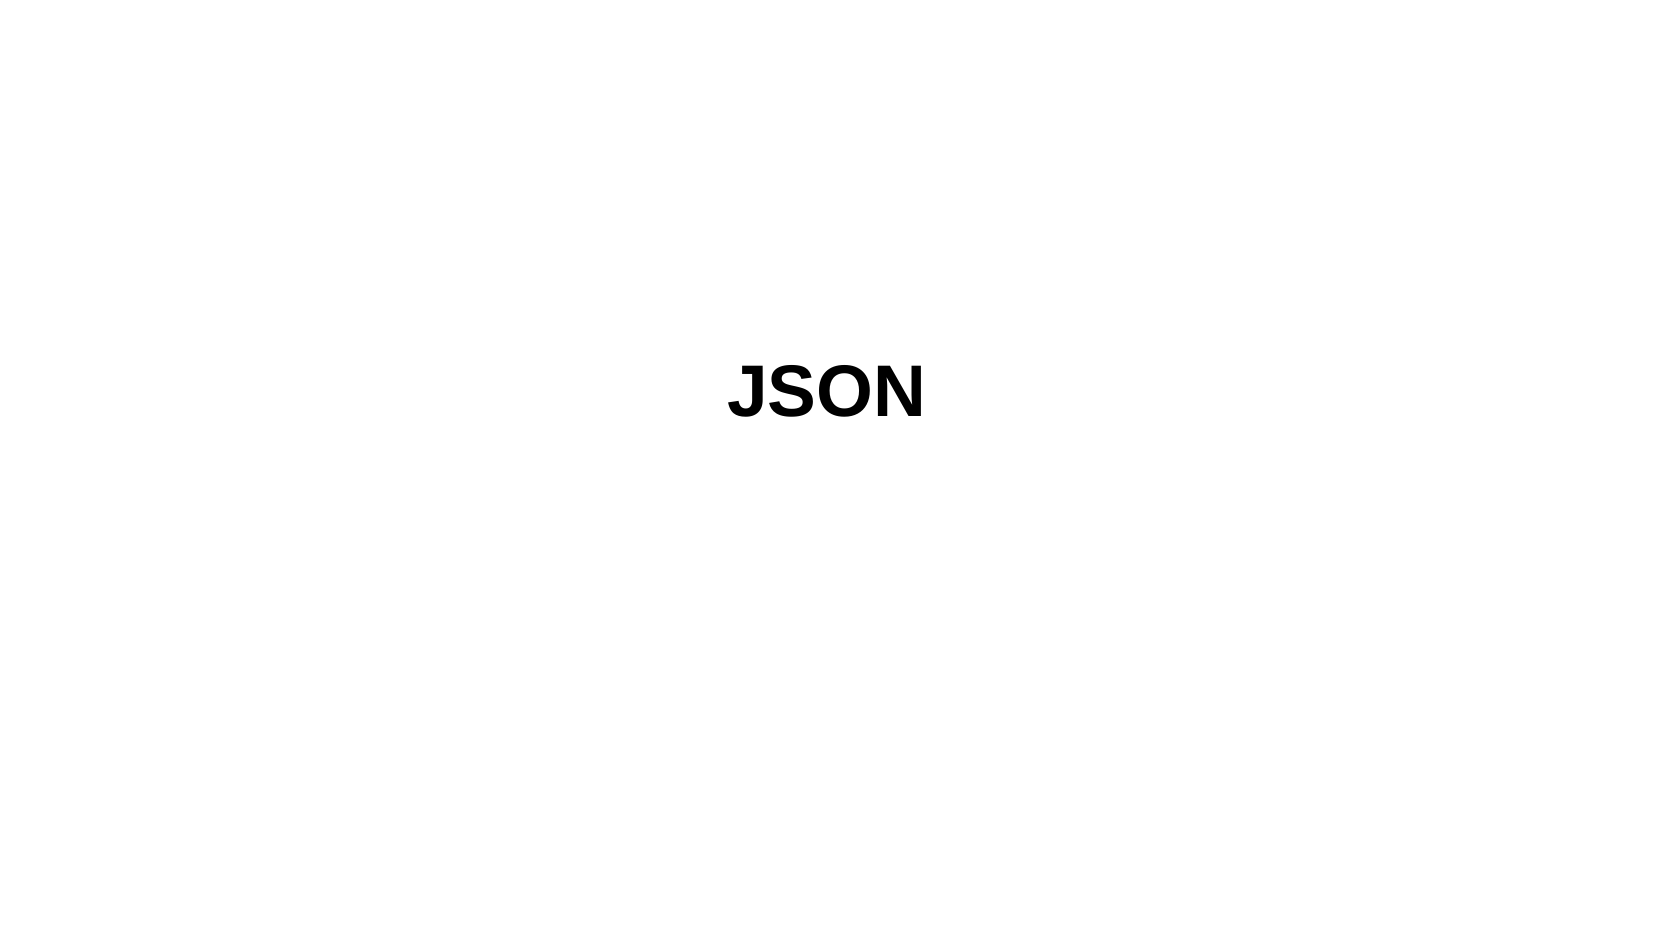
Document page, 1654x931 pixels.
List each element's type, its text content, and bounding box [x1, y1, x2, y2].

title JSON [82, 336, 1571, 446]
